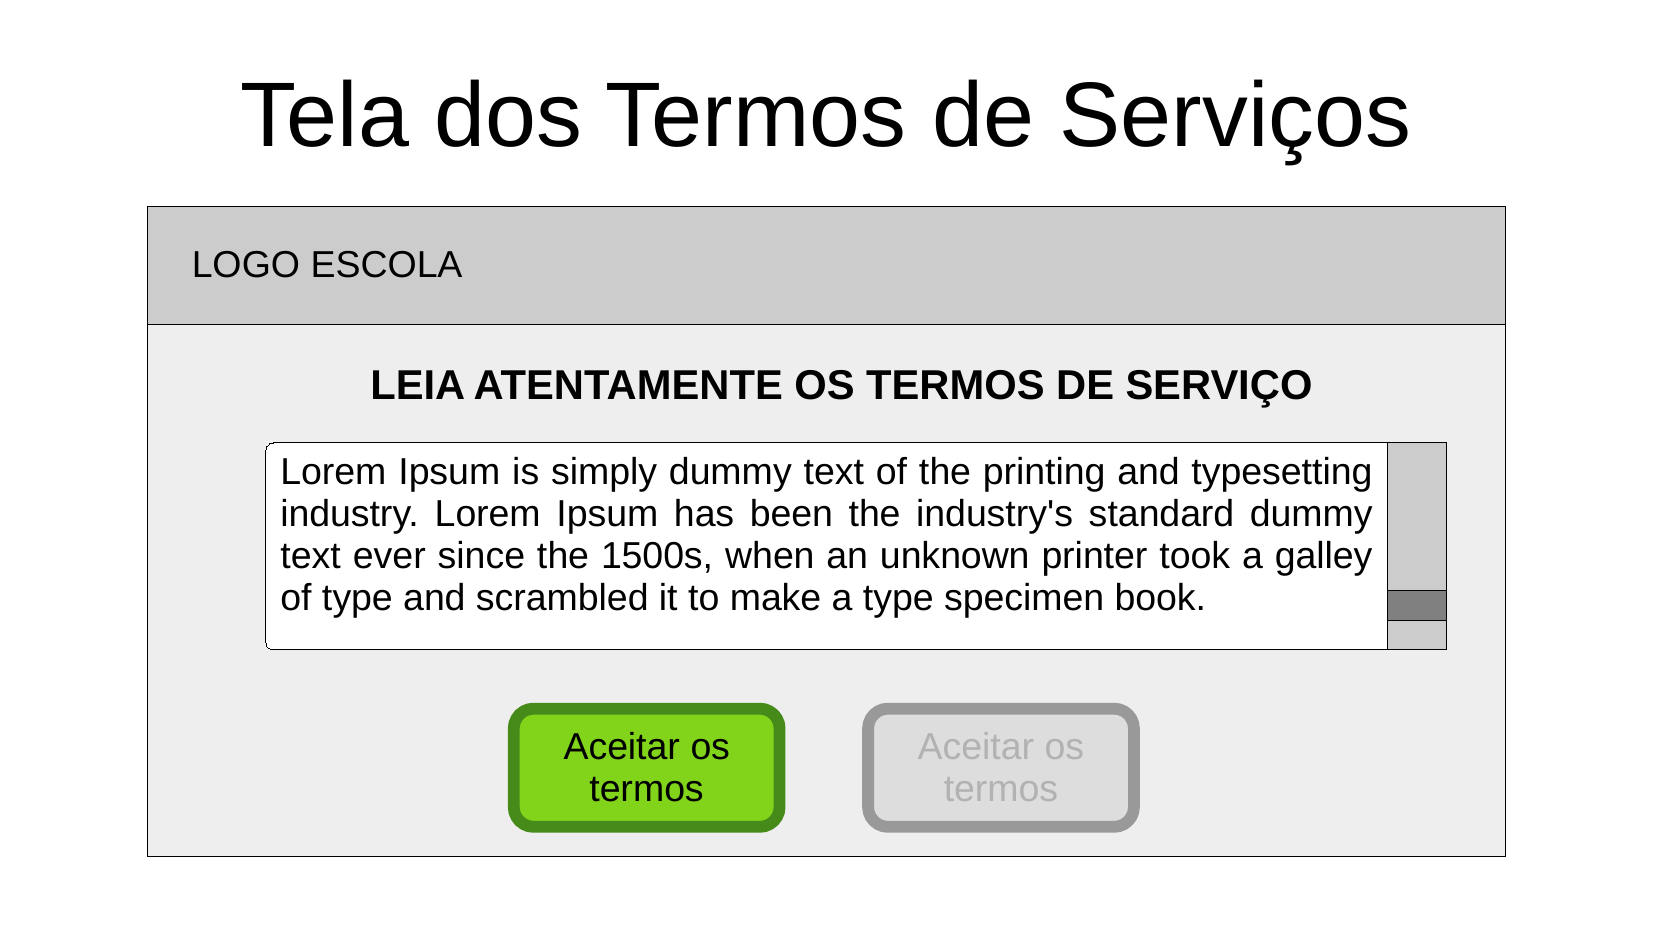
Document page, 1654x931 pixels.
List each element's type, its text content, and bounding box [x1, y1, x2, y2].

text_box [147, 206, 1506, 857]
text_box Lorem Ipsum is simply dummy text of the printing and typesetting industry. Lorem Ipsum has been the industry's standard dummy text ever since the 1500s, when an unknown printer took a galley of type and scrambled it to make a type specimen book. [265, 442, 1387, 650]
text_box LEIA ATENTAMENTE OS TERMOS DE SERVIÇO [354, 354, 1329, 442]
text_box Aceitar os termos [528, 718, 765, 818]
text_box LOGO ESCOLA [177, 236, 502, 294]
text_box Aceitar os termos [882, 718, 1120, 818]
title Tela dos Termos de Serviços [82, 37, 1571, 193]
